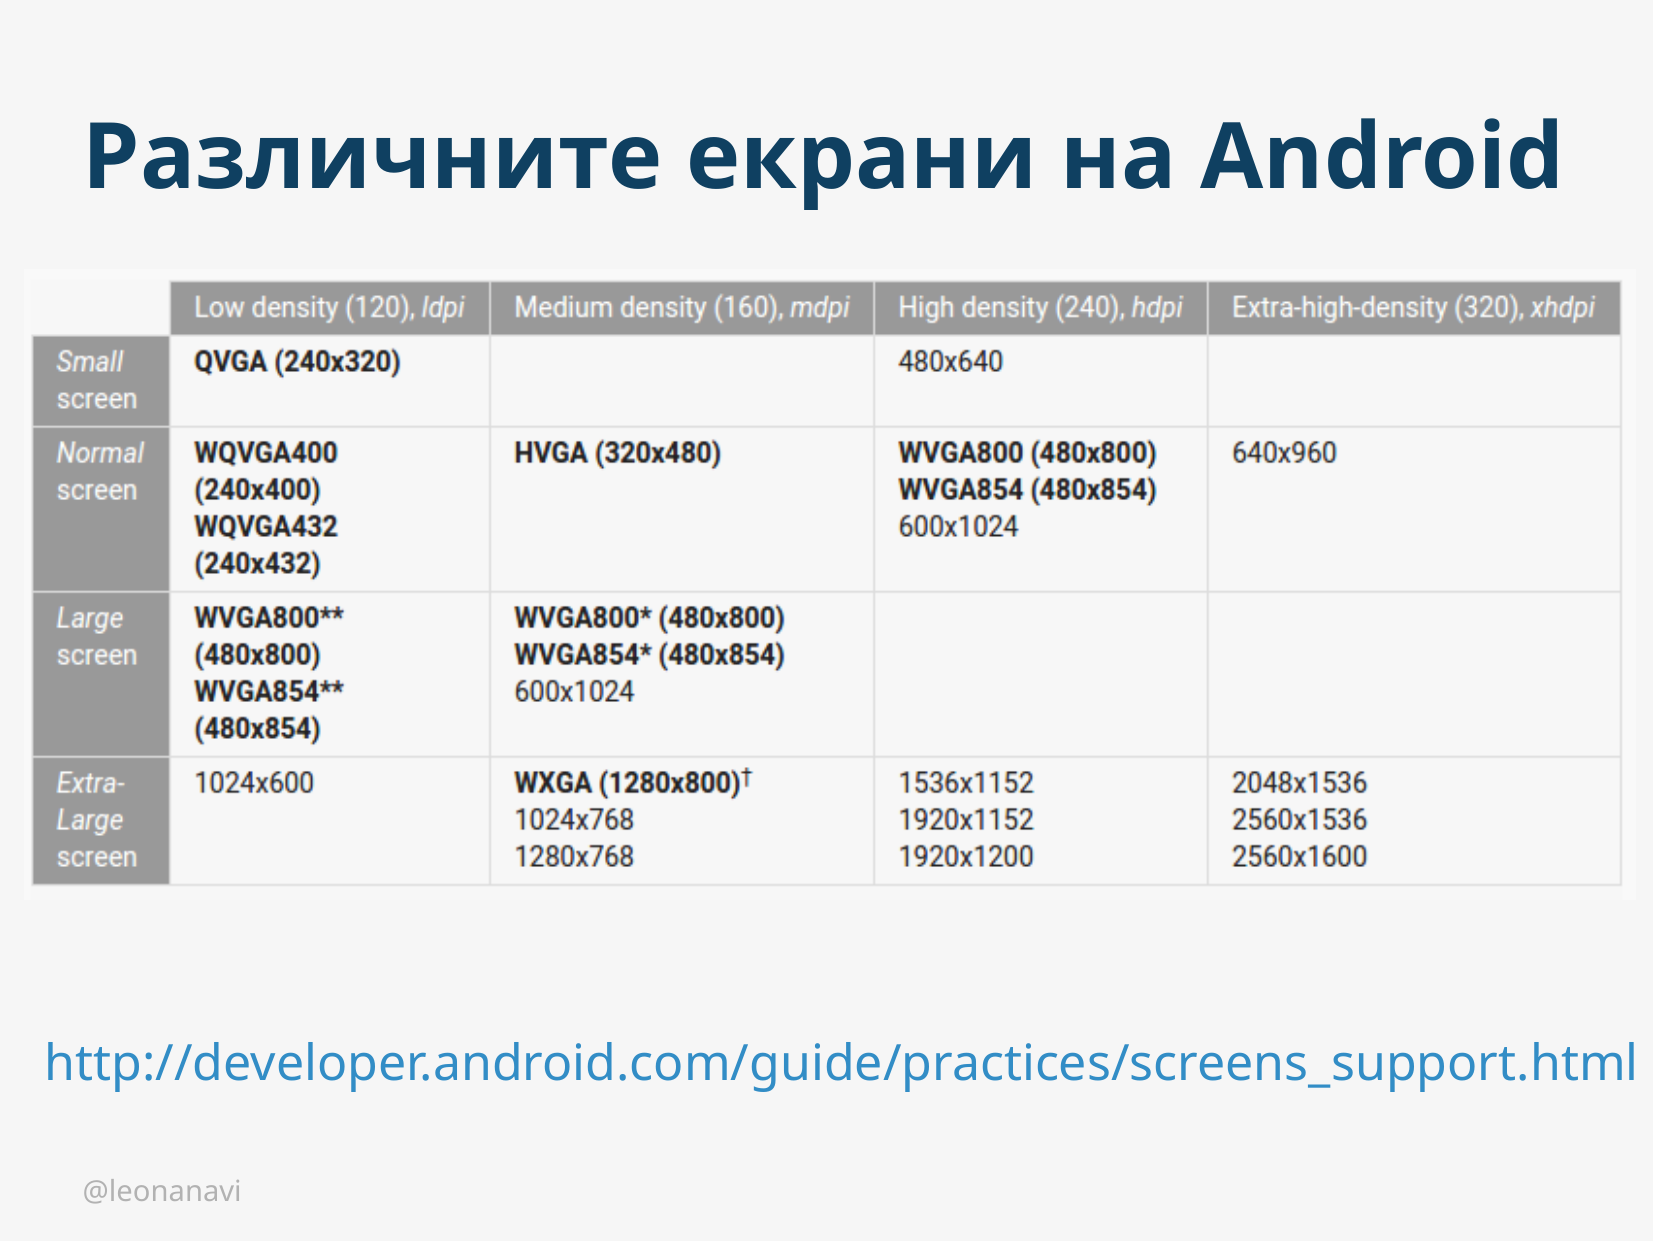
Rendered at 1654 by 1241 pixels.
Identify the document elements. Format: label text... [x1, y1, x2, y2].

picture [24, 269, 1636, 901]
text_box http://developer.android.com/guide/practices/screens_support.html [30, 1020, 1596, 1094]
title Различните екрани на Android [82, 49, 1571, 257]
